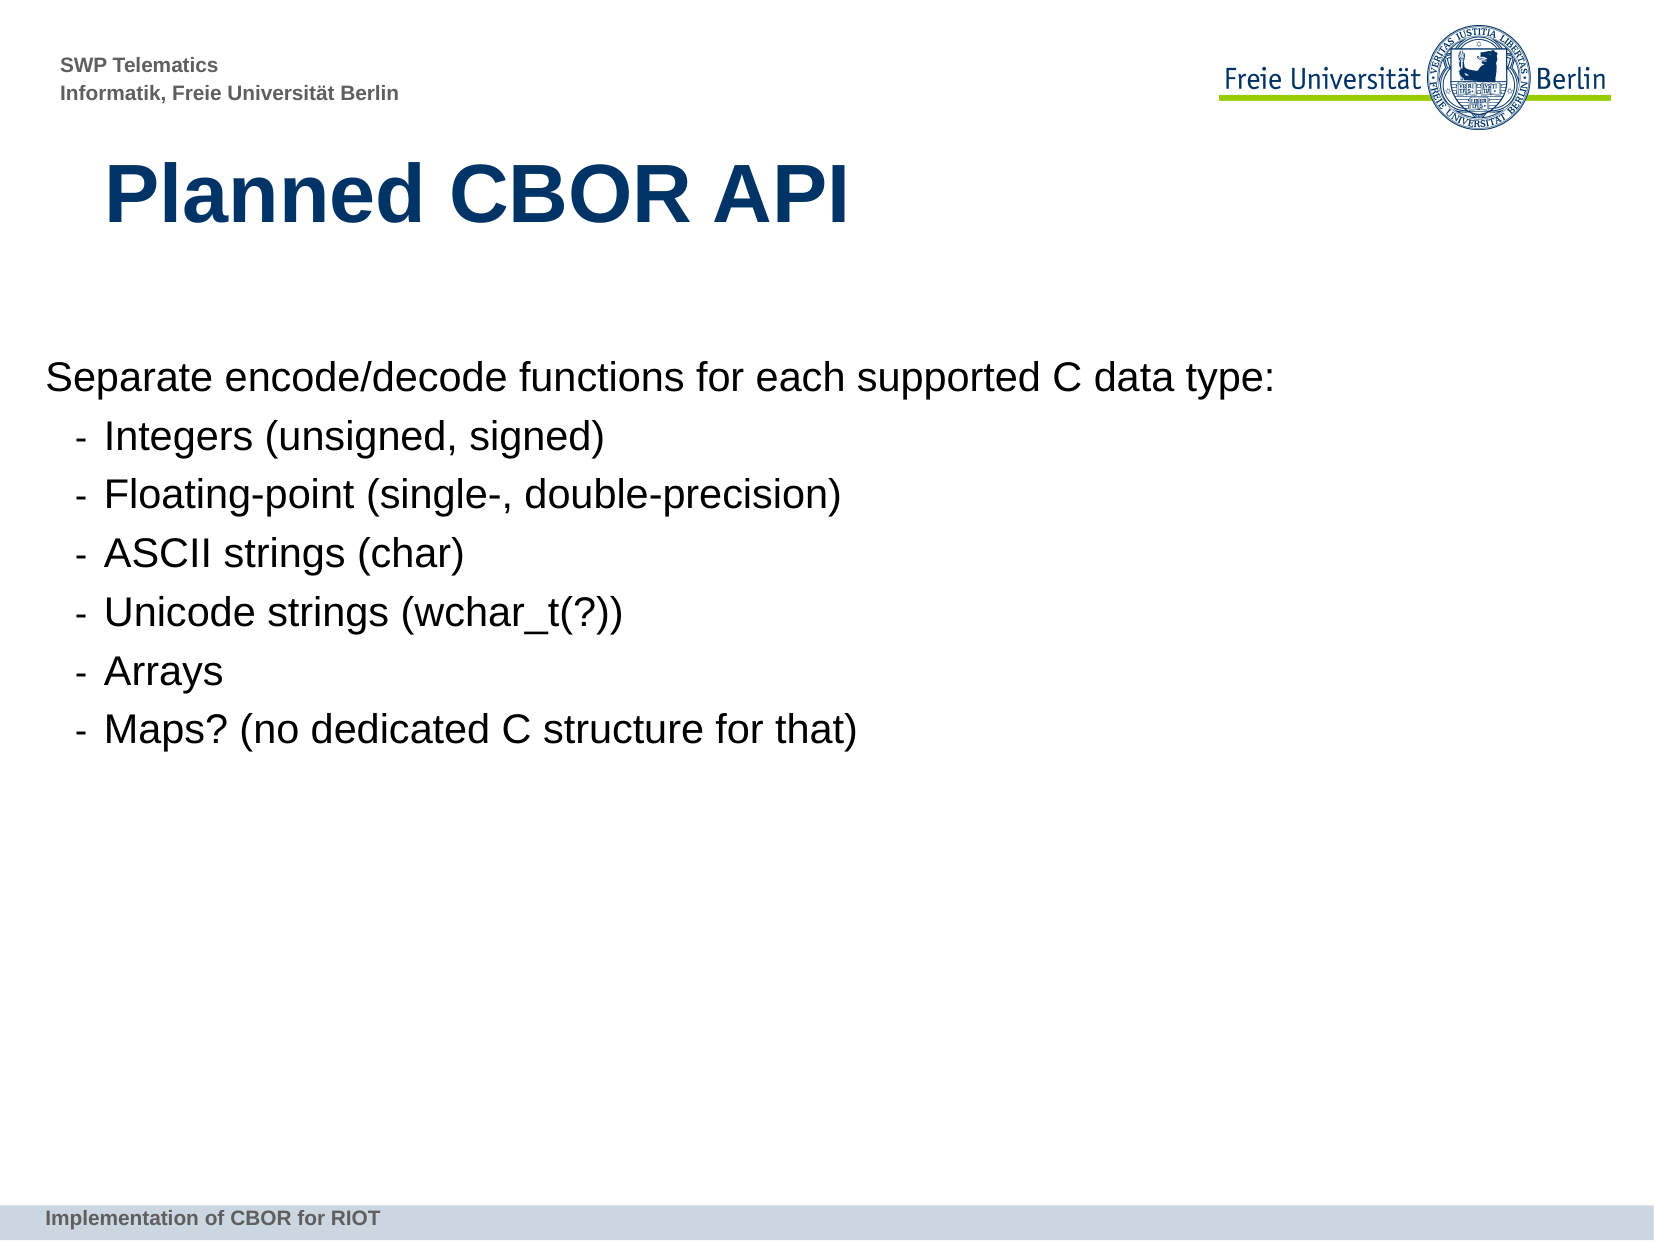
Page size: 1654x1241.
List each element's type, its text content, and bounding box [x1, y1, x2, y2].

list Separate encode/decode functions for each supported C data type: Integers (unsigned, signed) Floating-point (single-, double-precision) ASCII strings (char) Unicode strings (wchar_t(?)) Arrays Maps? (no dedicated C structure for that) [45, 352, 1609, 1073]
picture [1219, 25, 1611, 130]
title Planned CBOR API [45, 147, 1609, 260]
